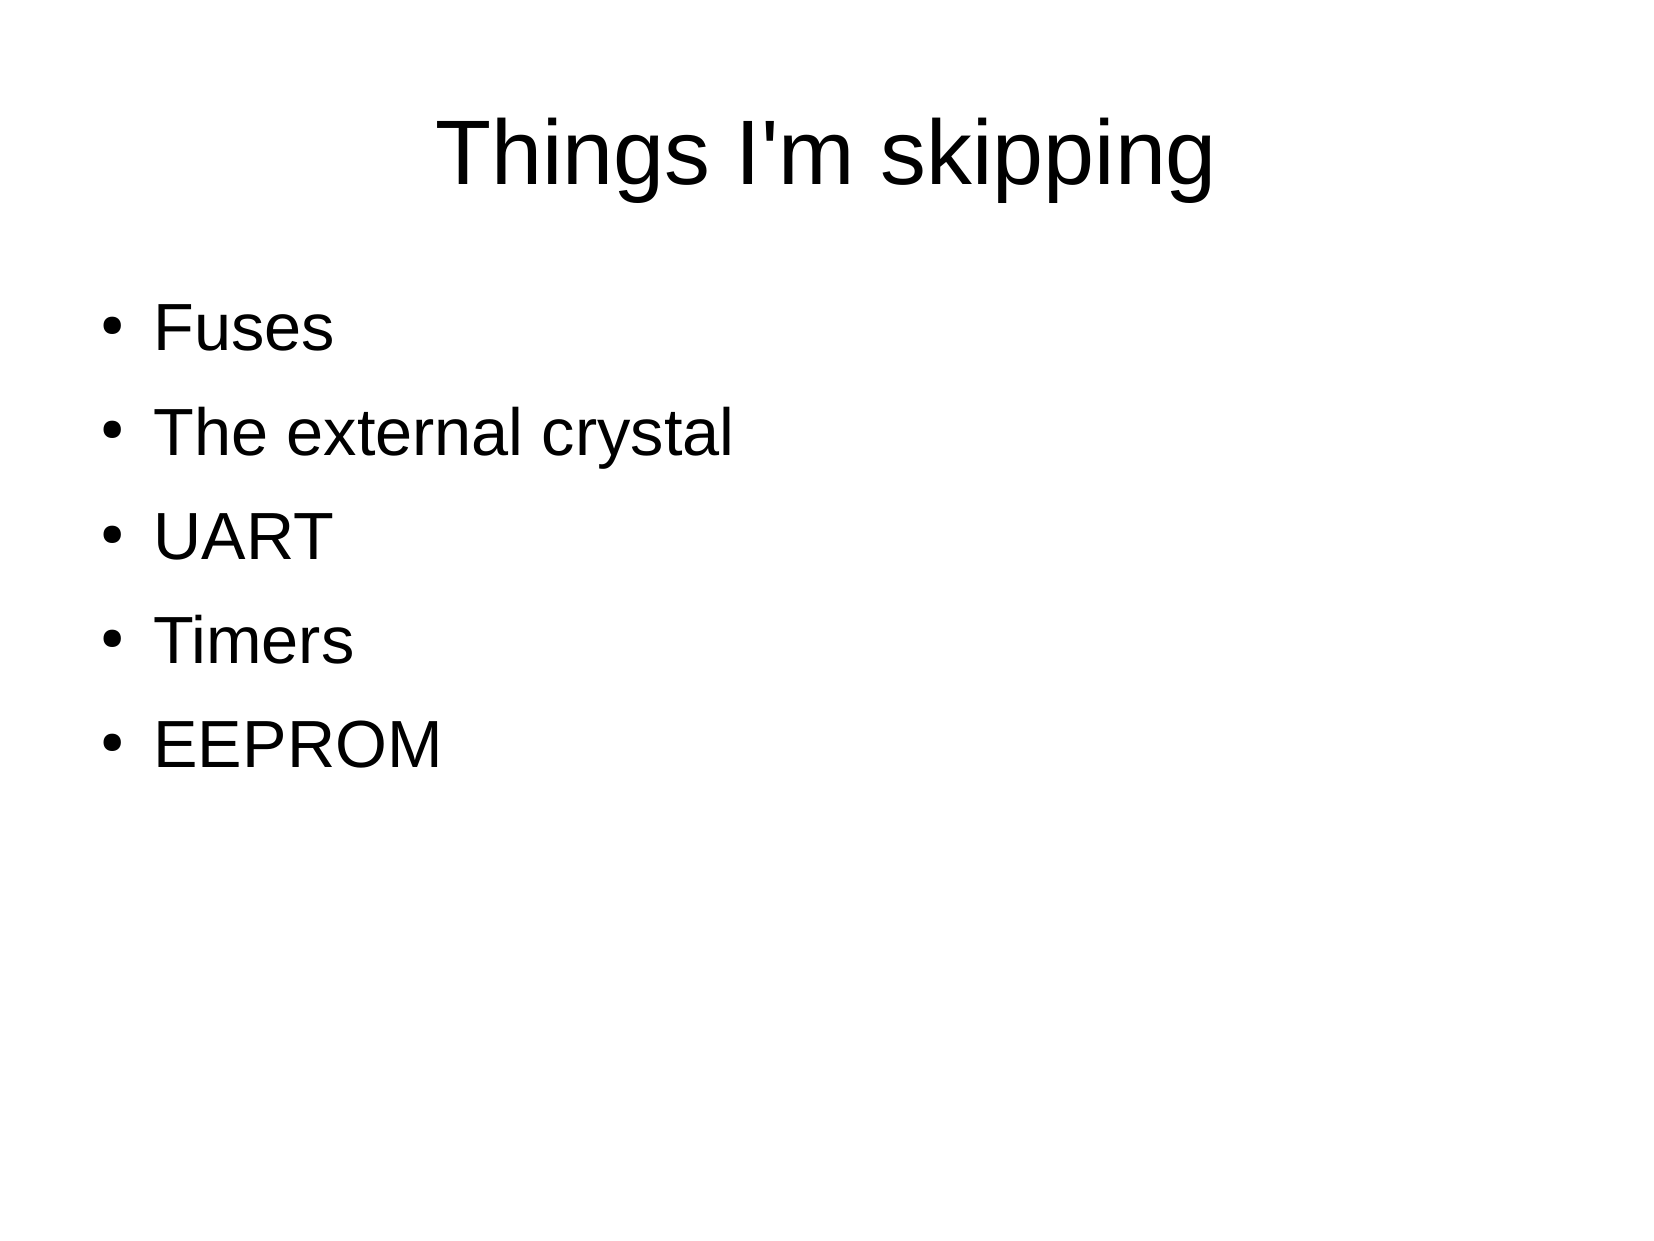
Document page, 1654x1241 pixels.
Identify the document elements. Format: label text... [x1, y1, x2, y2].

list Fuses The external crystal UART Timers EEPROM [82, 290, 1571, 1109]
title Things I'm skipping [82, 56, 1571, 250]
